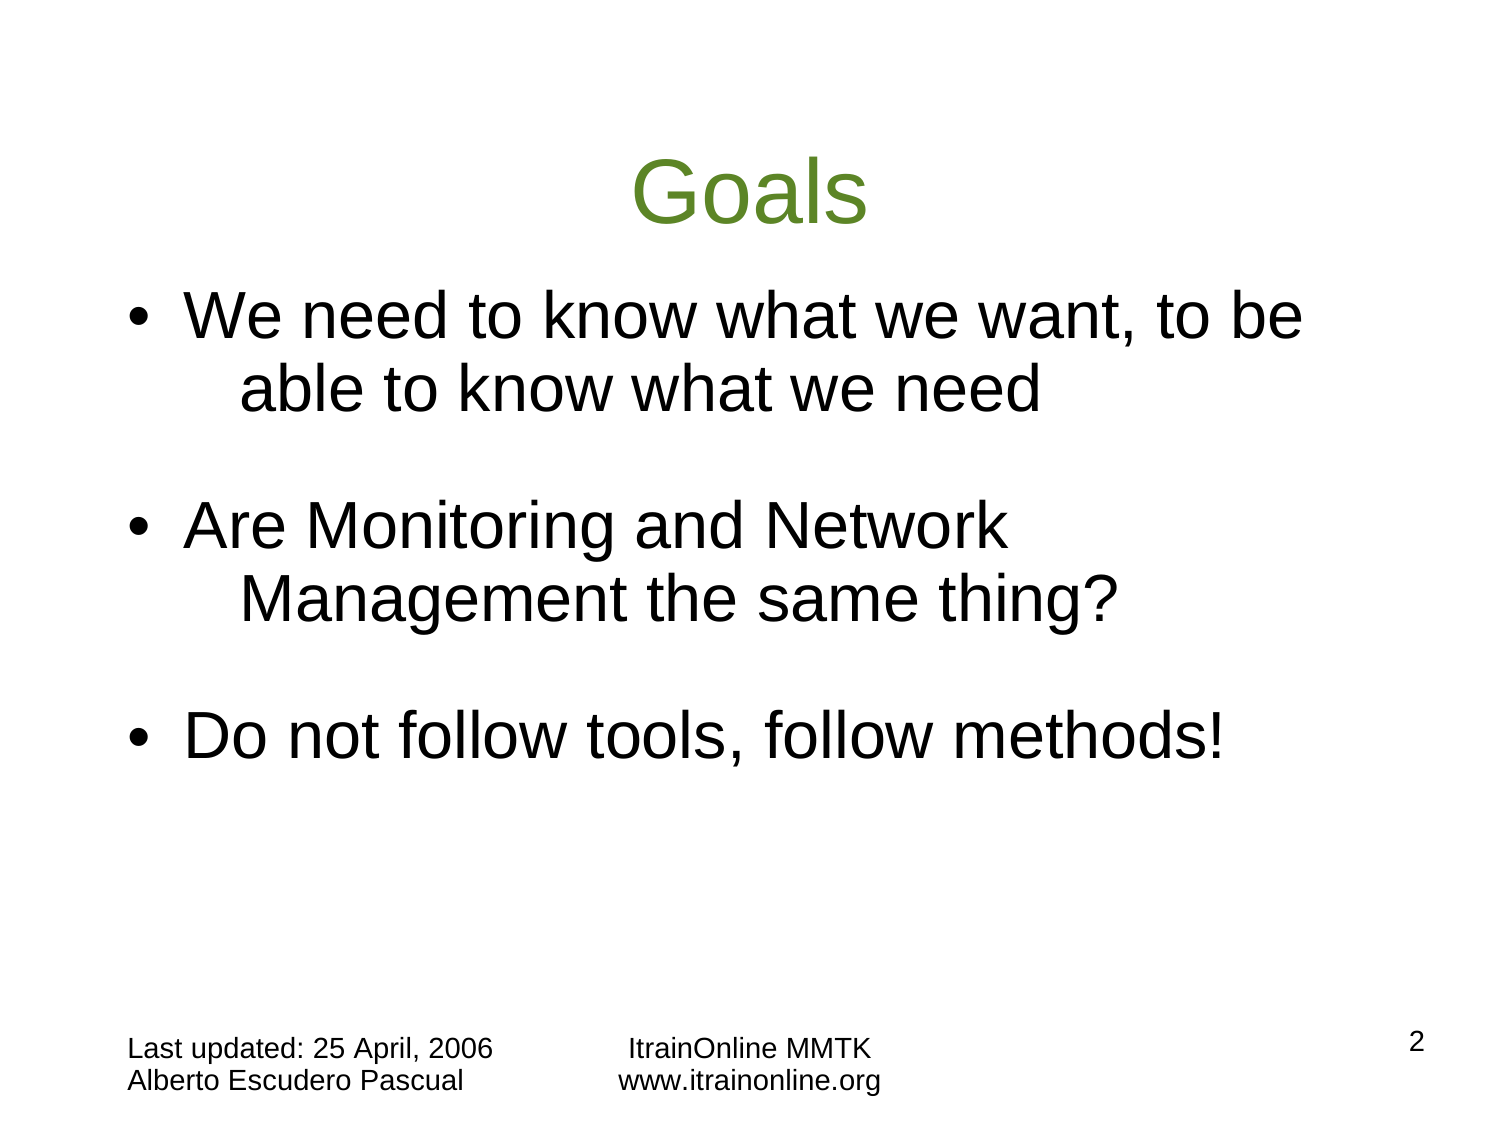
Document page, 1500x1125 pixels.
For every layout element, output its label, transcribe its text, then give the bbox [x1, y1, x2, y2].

text_box We need to know what we want, to be able to know what we need Are Monitoring and Network Management the same thing? Do not follow tools, follow methods! [112, 271, 1423, 980]
text_box Goals [112, 99, 1388, 271]
